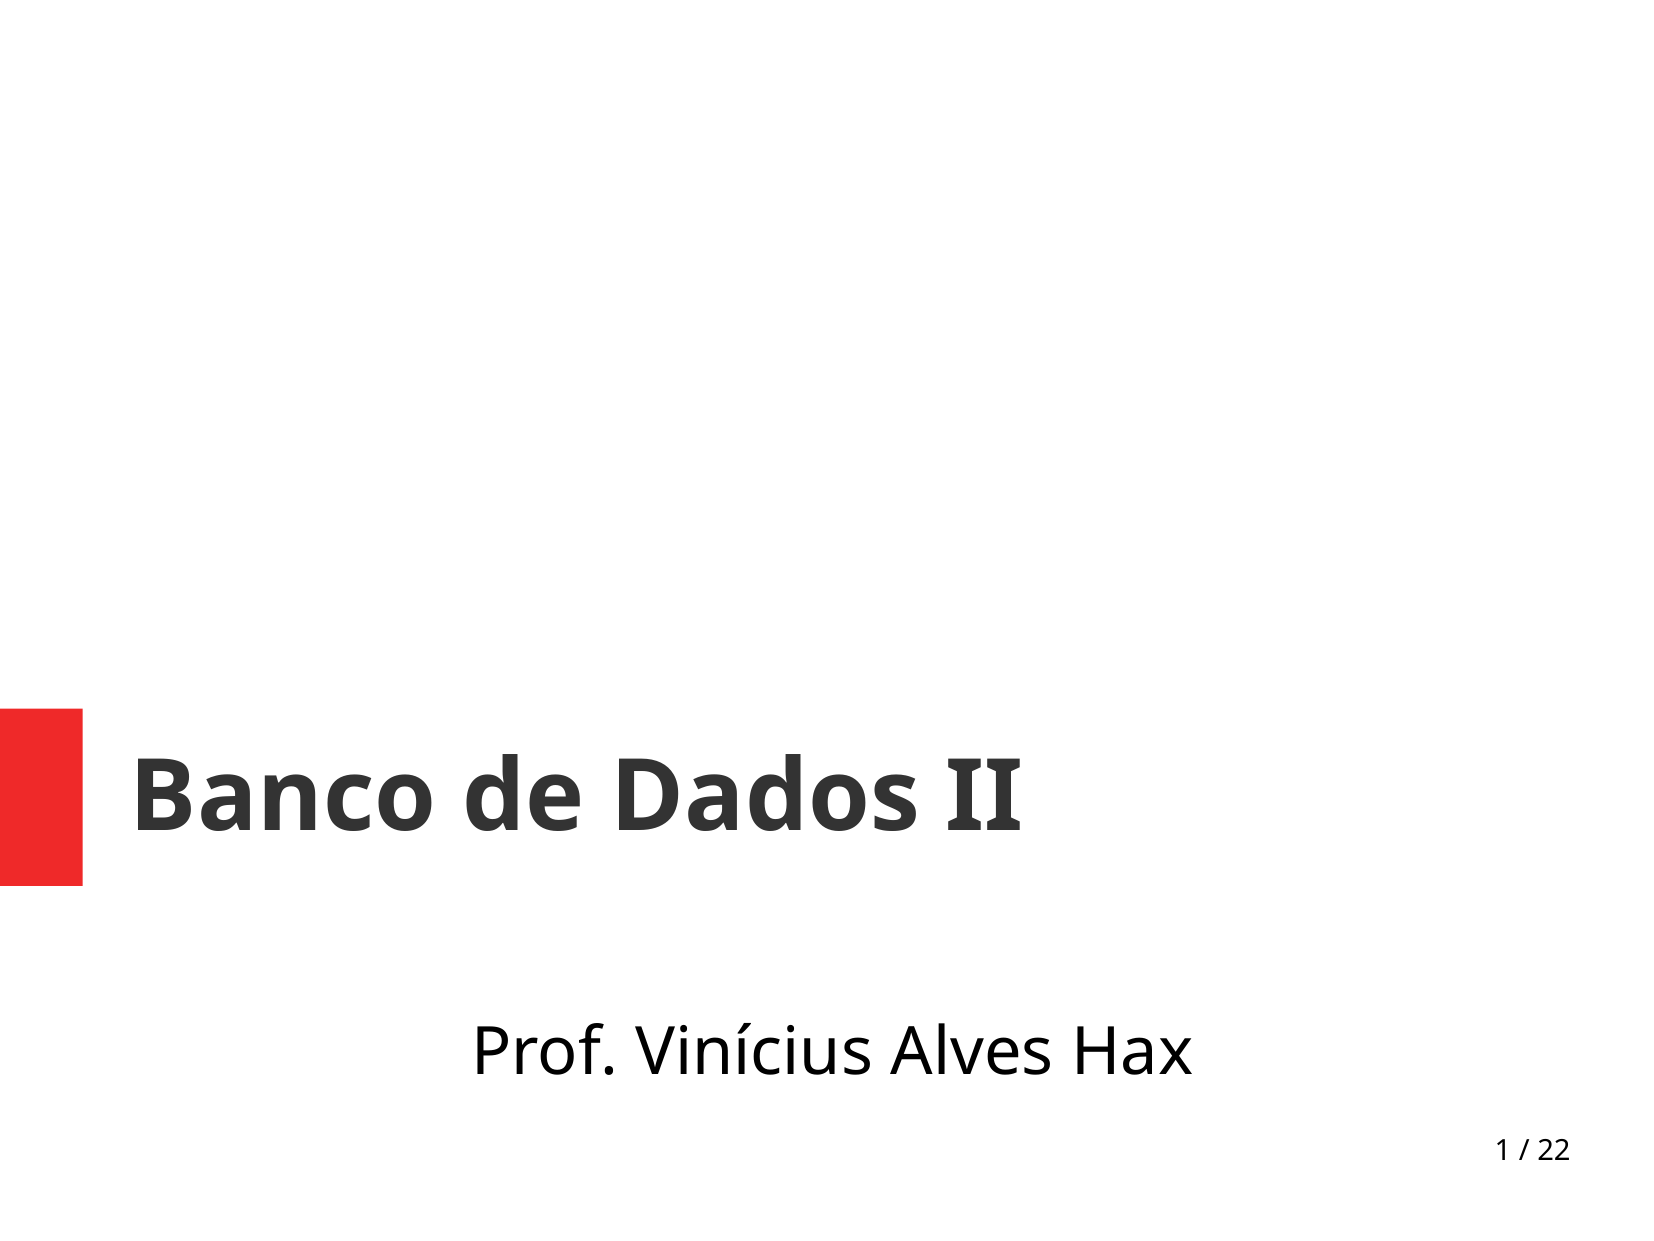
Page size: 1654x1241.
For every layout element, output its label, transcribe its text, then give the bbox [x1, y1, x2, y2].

title Banco de Dados II [129, 616, 1536, 966]
subtitle Prof. Vinícius Alves Hax [129, 968, 1536, 1130]
